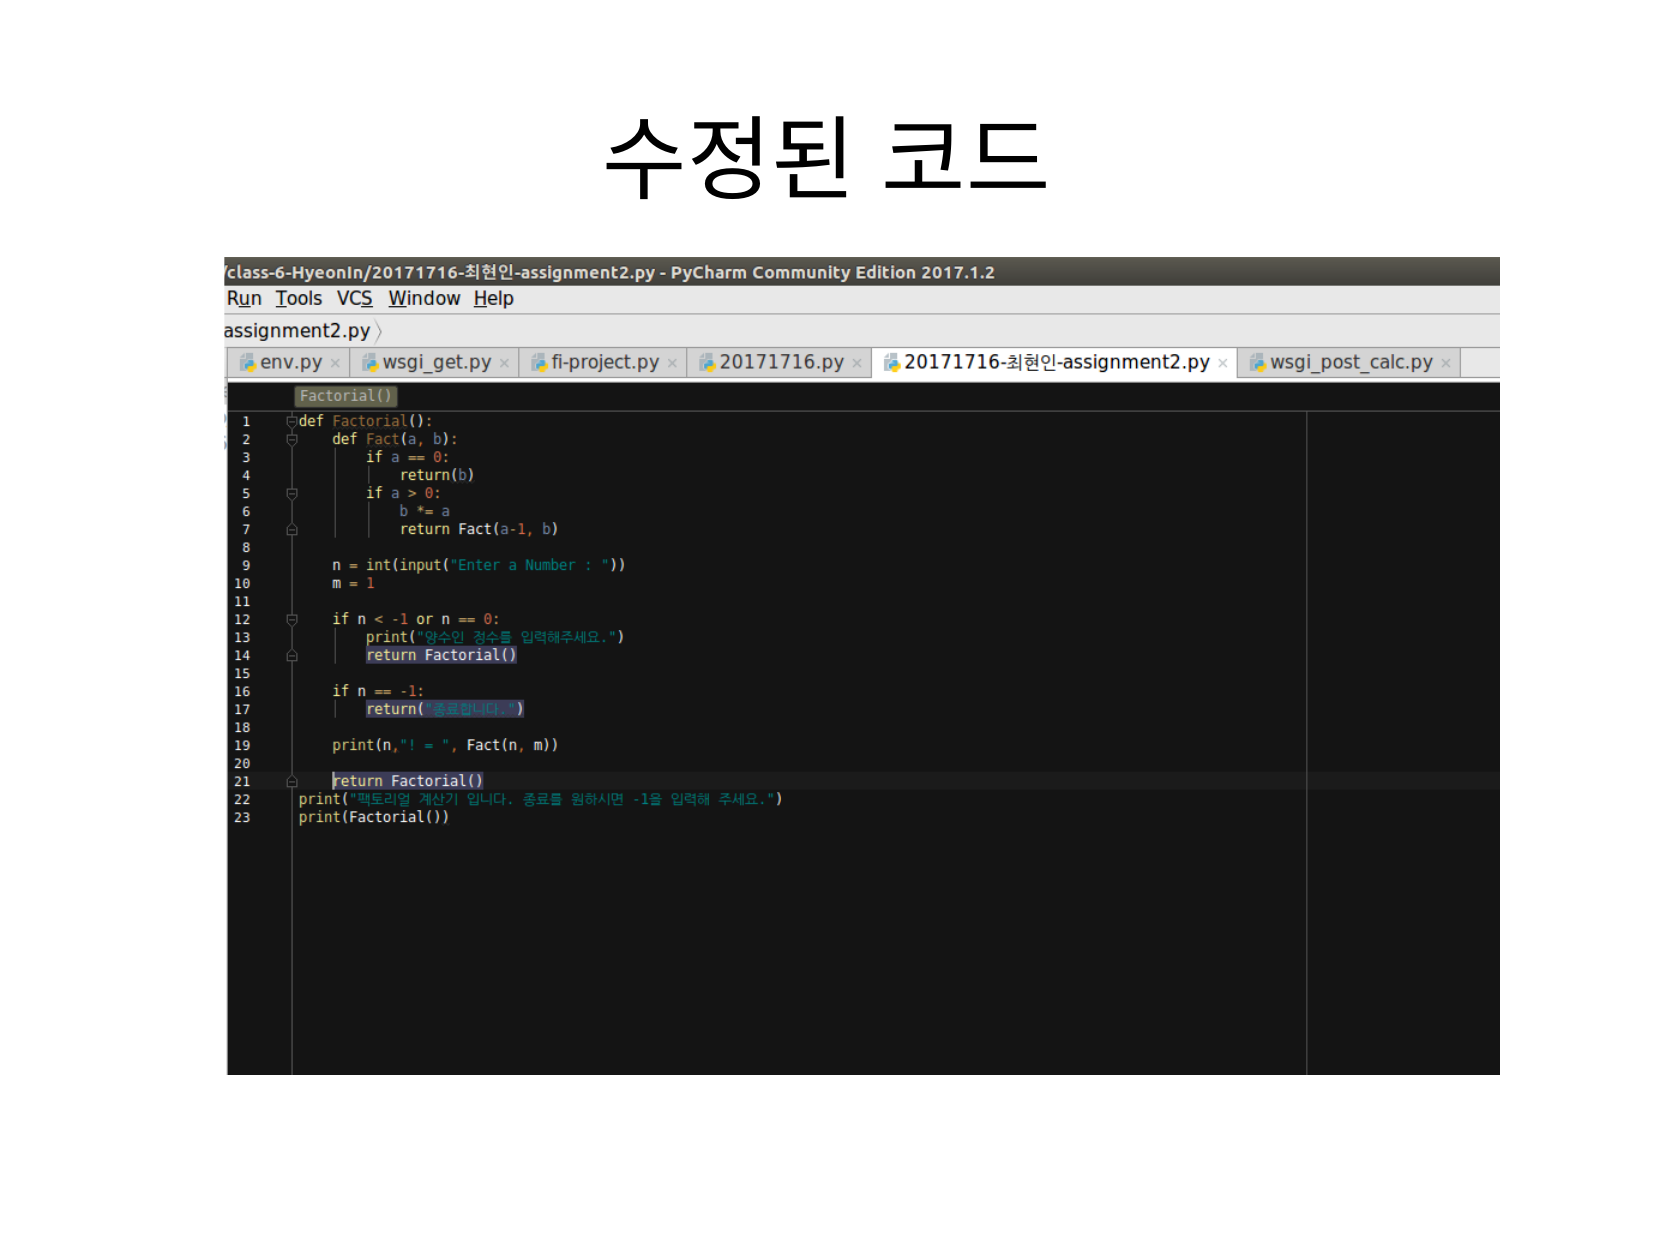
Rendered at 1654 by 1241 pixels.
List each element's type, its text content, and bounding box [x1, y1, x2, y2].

picture [224, 257, 1500, 1075]
title 수정된 코드 [82, 49, 1571, 257]
